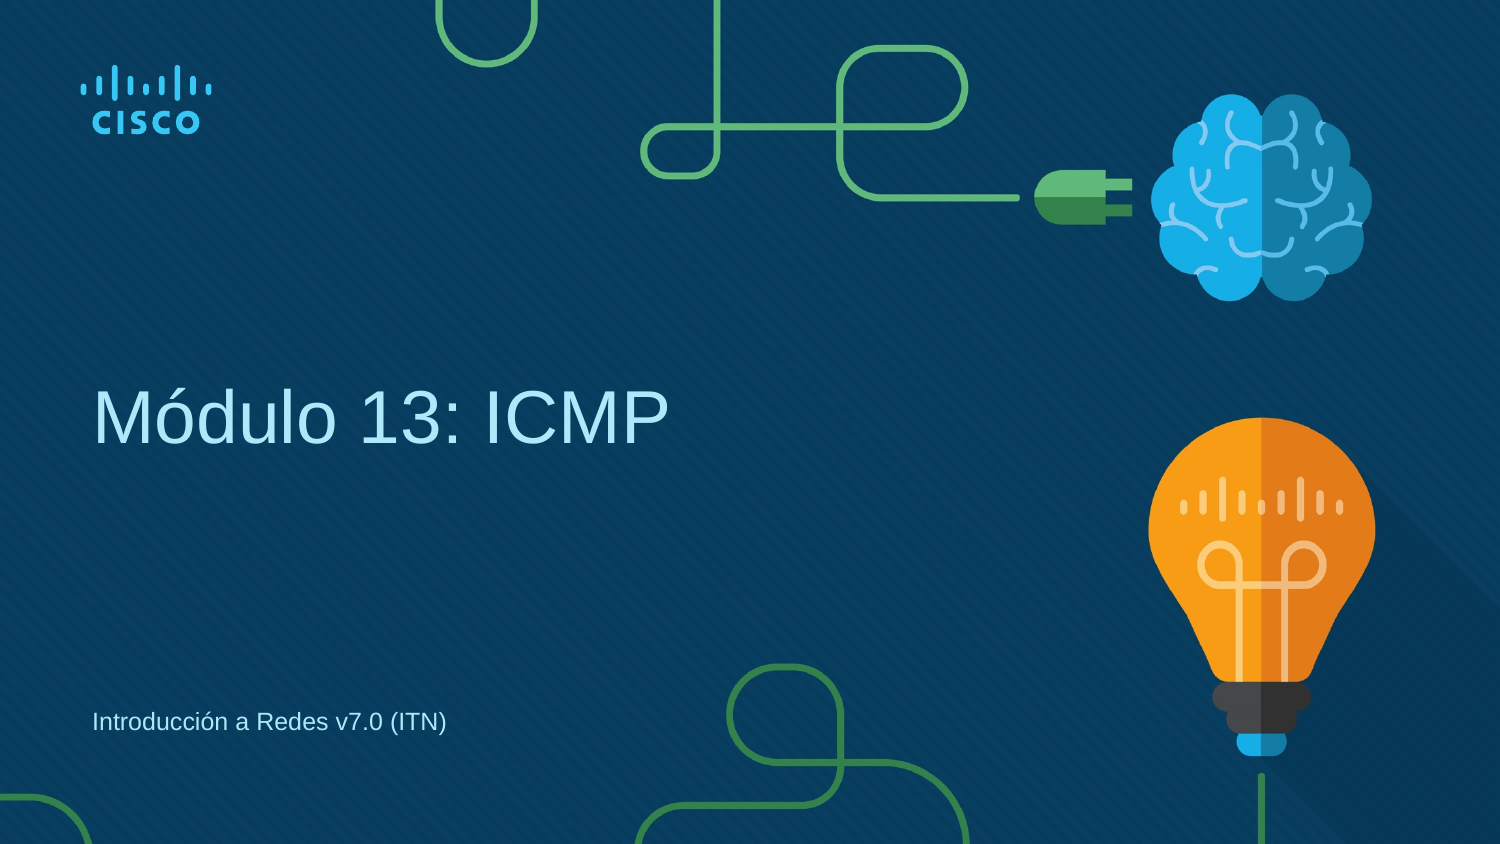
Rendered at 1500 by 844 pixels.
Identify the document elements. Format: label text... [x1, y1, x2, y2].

picture [0, 0, 1500, 844]
title Módulo 13: ICMP [77, 370, 1172, 558]
subtitle Introducción a Redes v7.0 (ITN) [77, 624, 466, 773]
